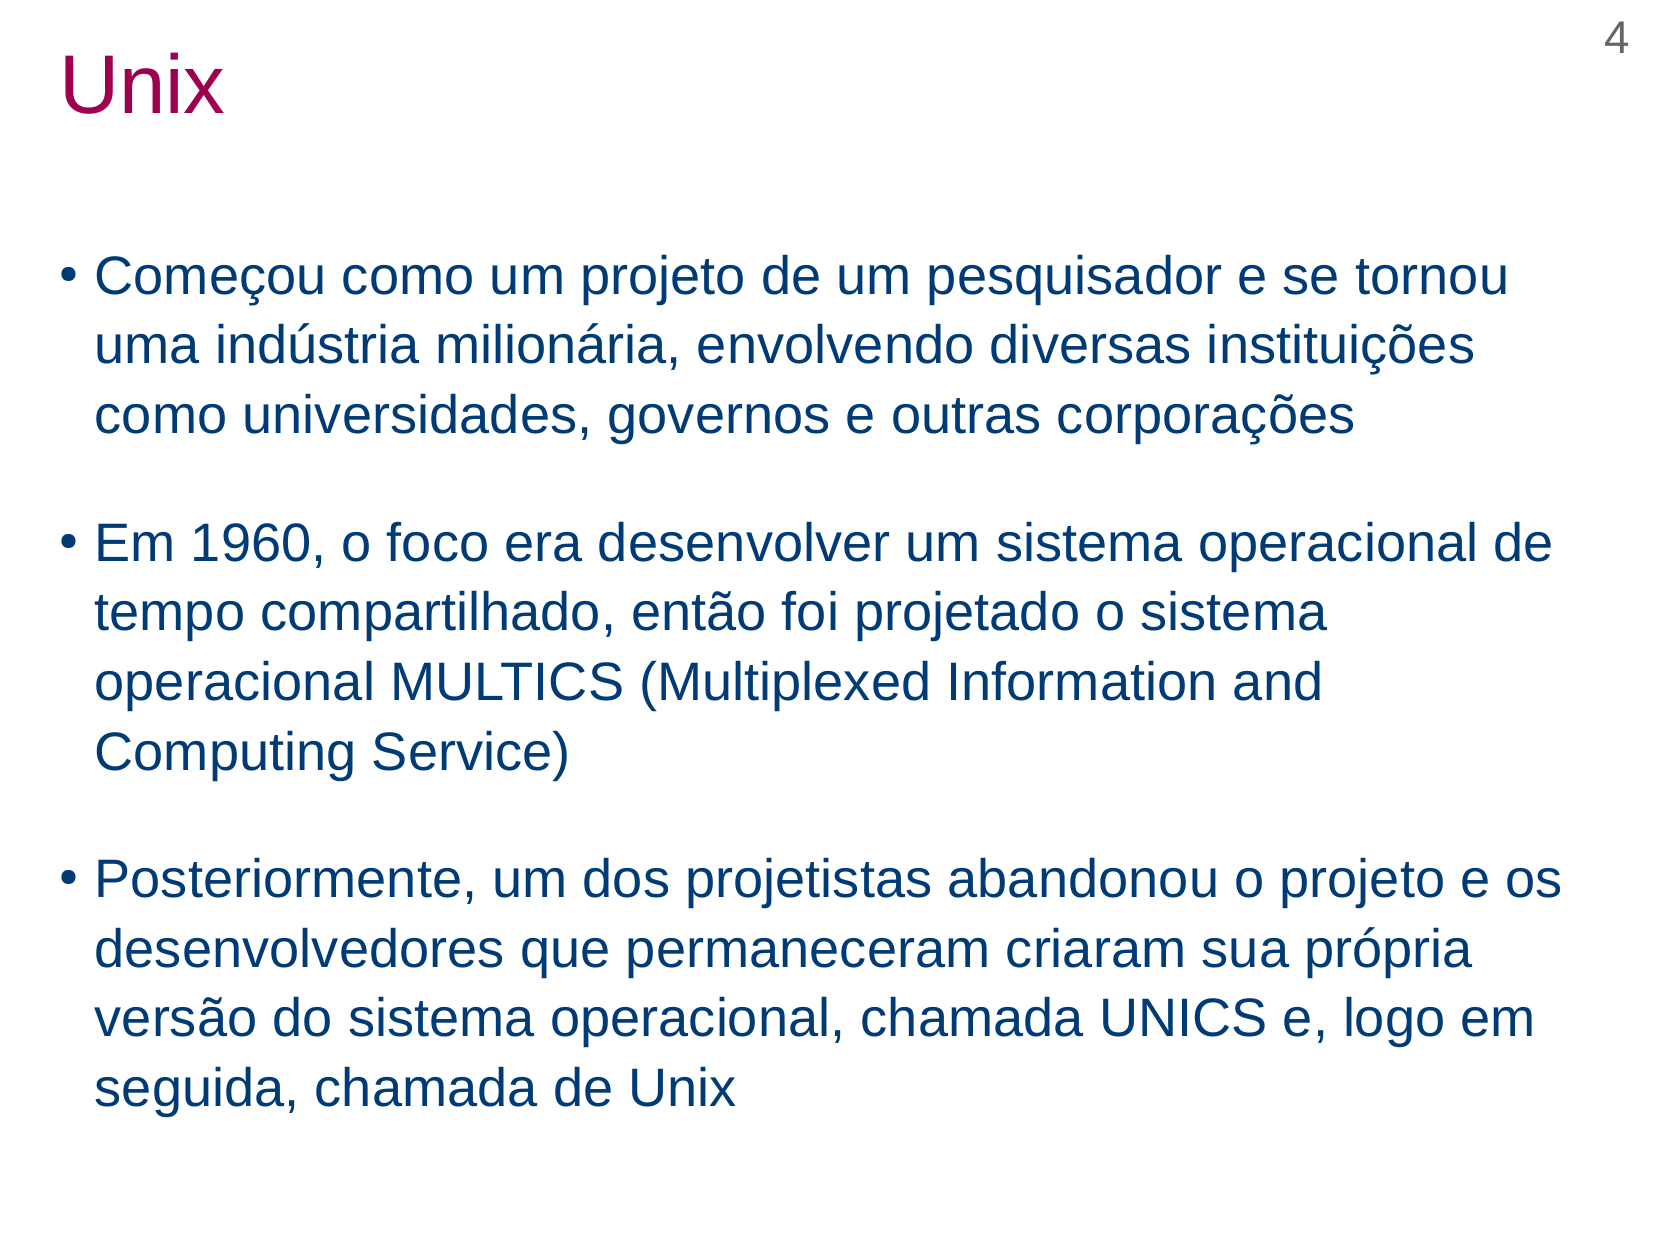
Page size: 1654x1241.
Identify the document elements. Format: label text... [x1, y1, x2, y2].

title Unix [59, 29, 1595, 148]
list Começou como um projeto de um pesquisador e se tornou uma indústria milionária, envolvendo diversas instituições como universidades, governos e outras corporações Em 1960, o foco era desenvolver um sistema operacional de tempo compartilhado, então foi projetado o sistema operacional MULTICS (Multiplexed Information and Computing Service) Posteriormente, um dos projetistas abandonou o projeto e os desenvolvedores que permaneceram criaram sua própria versão do sistema operacional, chamada UNICS e, logo em seguida, chamada de Unix [59, 236, 1595, 1211]
